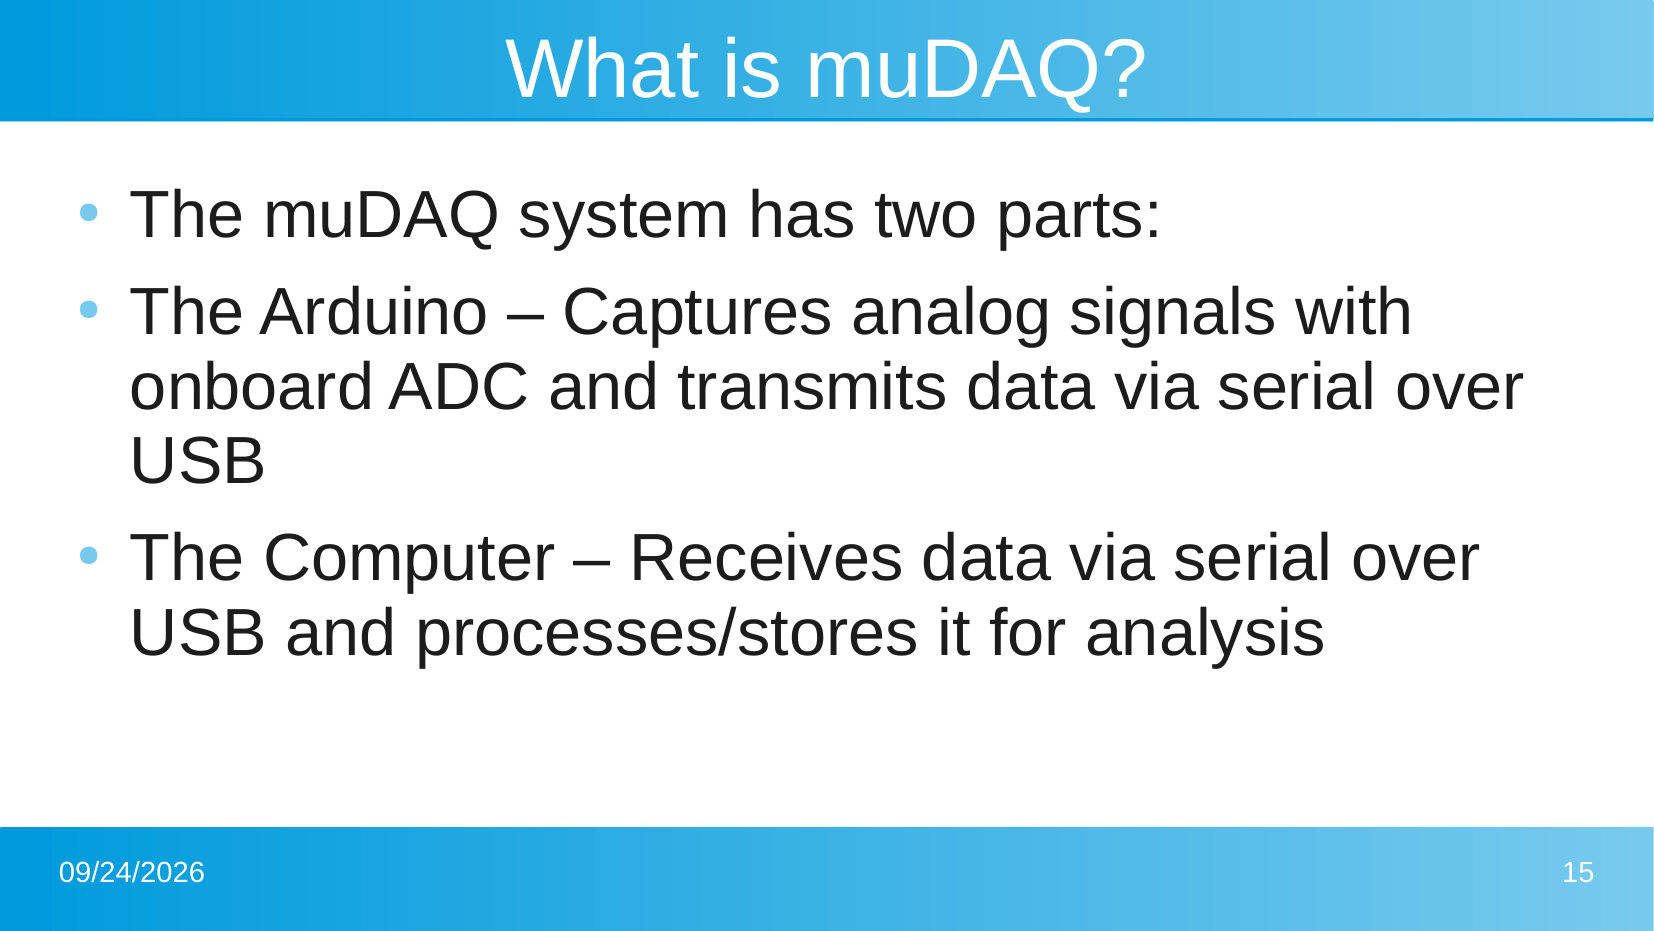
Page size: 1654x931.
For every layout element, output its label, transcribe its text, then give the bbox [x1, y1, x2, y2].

title What is muDAQ? [59, 22, 1595, 116]
list The muDAQ system has two parts: The Arduino – Captures analog signals with onboard ADC and transmits data via serial over USB The Computer – Receives data via serial over USB and processes/stores it for analysis [59, 177, 1595, 768]
